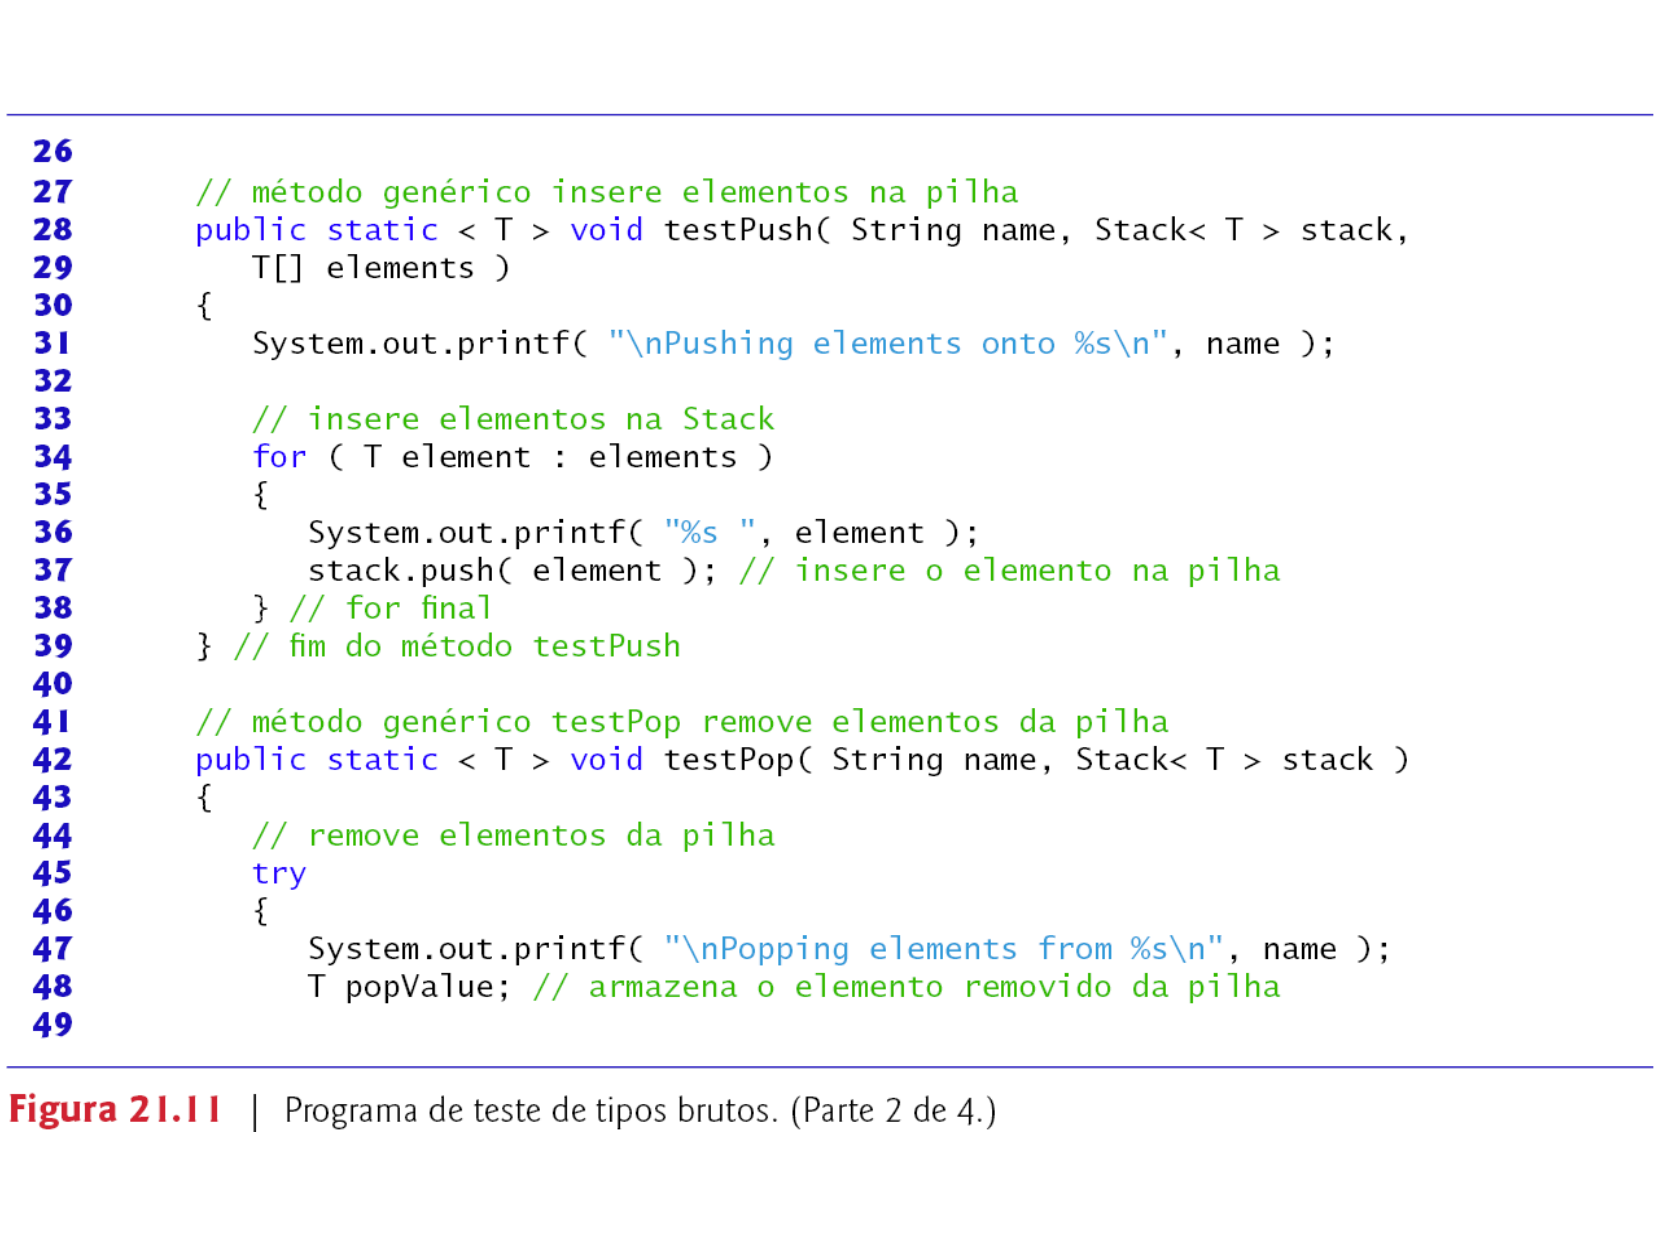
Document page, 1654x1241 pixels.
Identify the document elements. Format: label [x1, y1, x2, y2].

picture [6, 113, 1654, 1132]
